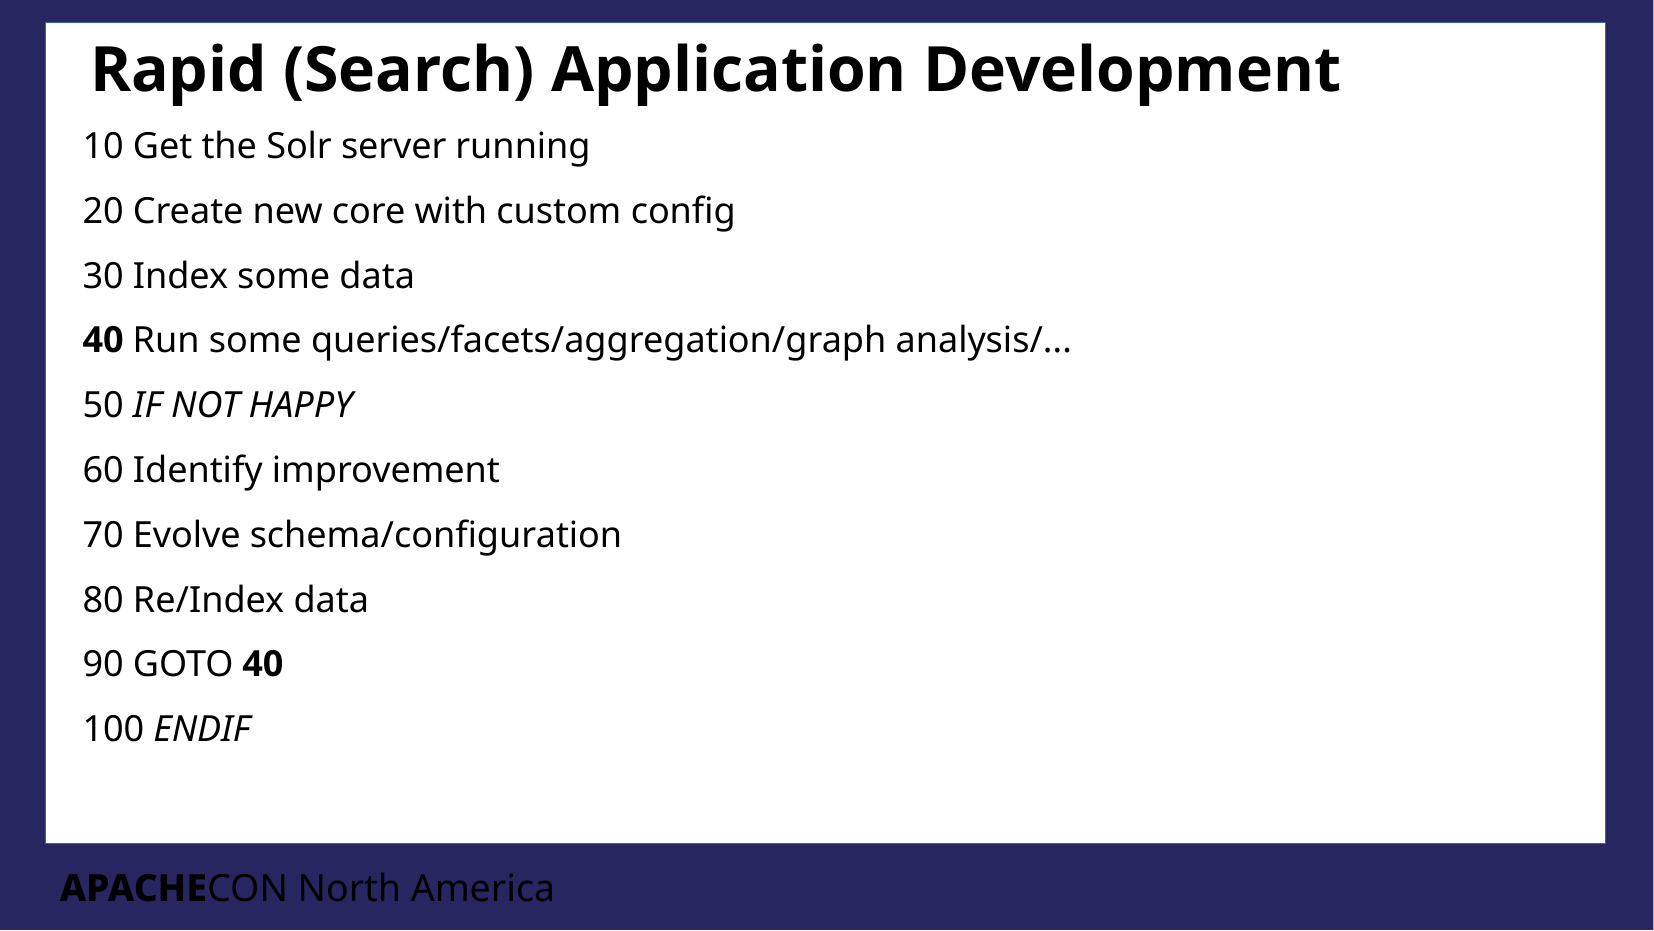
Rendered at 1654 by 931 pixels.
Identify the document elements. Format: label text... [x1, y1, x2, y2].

title Rapid (Search) Application Development [90, 28, 1531, 106]
list 10 Get the Solr server running 20 Create new core with custom config 30 Index some data 40 Run some queries/facets/aggregation/graph analysis/... 50 IF NOT HAPPY 60 Identify improvement 70 Evolve schema/configuration 80 Re/Index data 90 GOTO 40 100 ENDIF [82, 120, 1571, 757]
